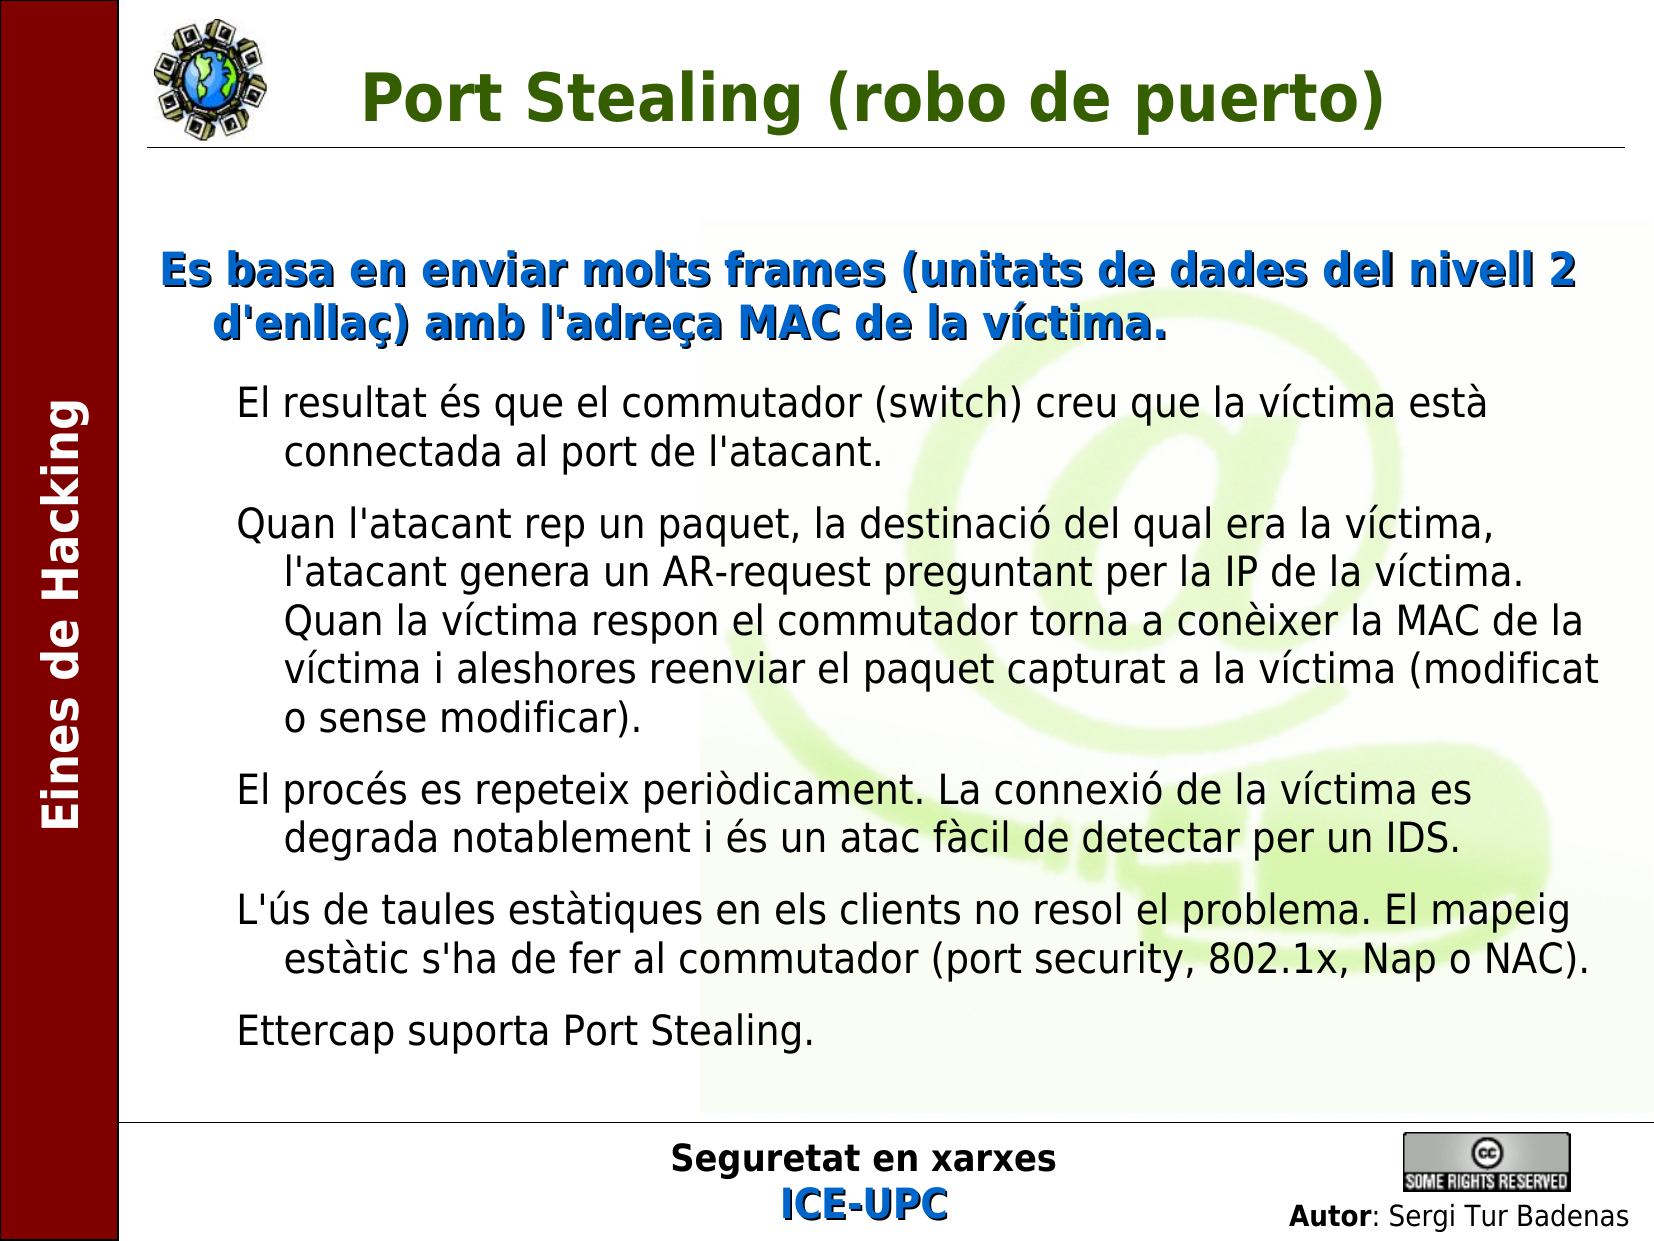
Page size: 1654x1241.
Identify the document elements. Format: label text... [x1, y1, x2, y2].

list Es basa en enviar molts frames (unitats de dades del nivell 2 d'enllaç) amb l'adreça MAC de la víctima. El resultat és que el commutador (switch) creu que la víctima està connectada al port de l'atacant. Quan l'atacant rep un paquet, la destinació del qual era la víctima, l'atacant genera un AR-request preguntant per la IP de la víctima. Quan la víctima respon el commutador torna a conèixer la MAC de la víctima i aleshores reenviar el paquet capturat a la víctima (modificat o sense modificar). El procés es repeteix periòdicament. La connexió de la víctima es degrada notablement i és un atac fàcil de detectar per un IDS. L'ús de taules estàtiques en els clients no resol el problema. El mapeig estàtic s'ha de fer al commutador (port security, 802.1x, Nap o NAC). Ettercap suporta Port Stealing. [141, 242, 1630, 1078]
picture [700, 217, 1654, 1113]
picture [154, 19, 268, 56]
title Port Stealing (robo de puerto) [129, 56, 1619, 141]
picture [1403, 1132, 1571, 1192]
